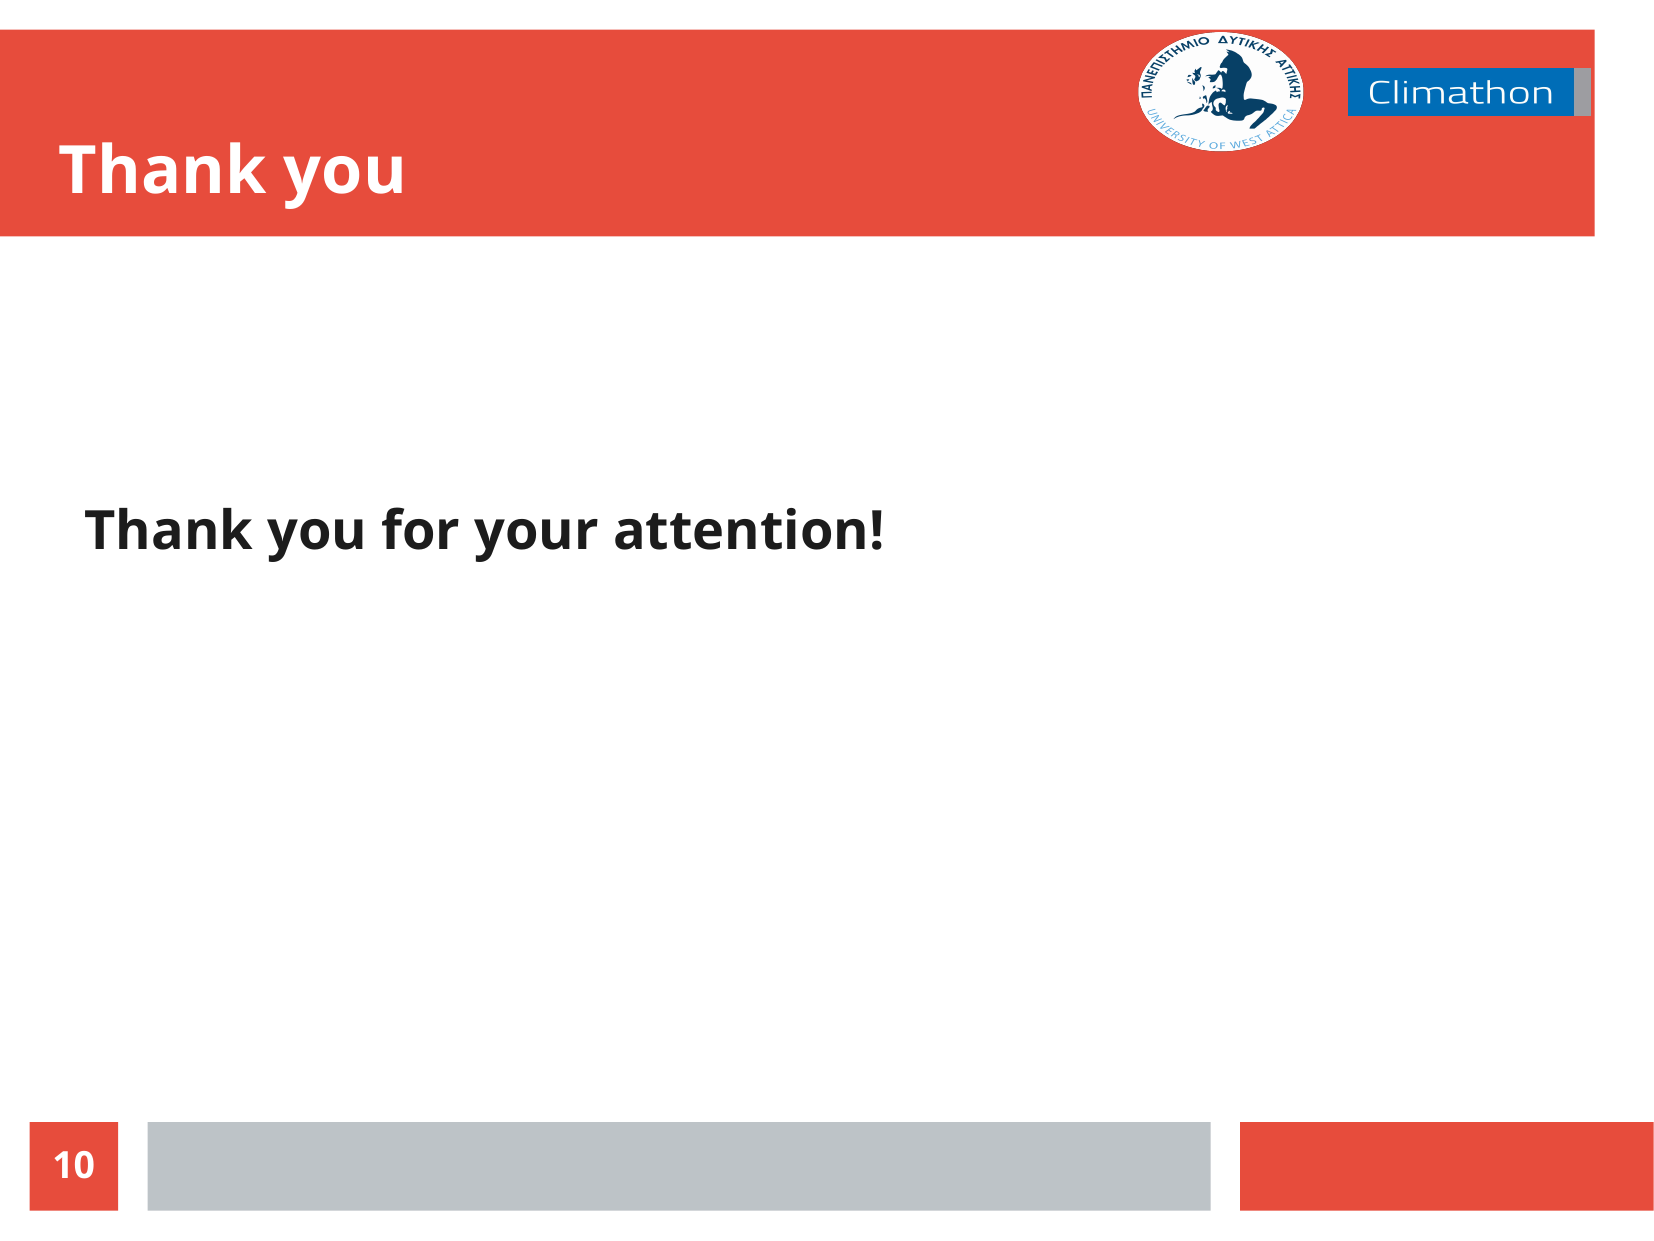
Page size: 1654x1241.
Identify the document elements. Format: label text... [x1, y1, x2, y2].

picture [1348, 68, 1591, 116]
list Thank you for your attention! [84, 495, 1591, 619]
picture [1125, 30, 1317, 166]
text_box [29, 1122, 119, 1211]
title Thank you [59, 59, 1595, 207]
